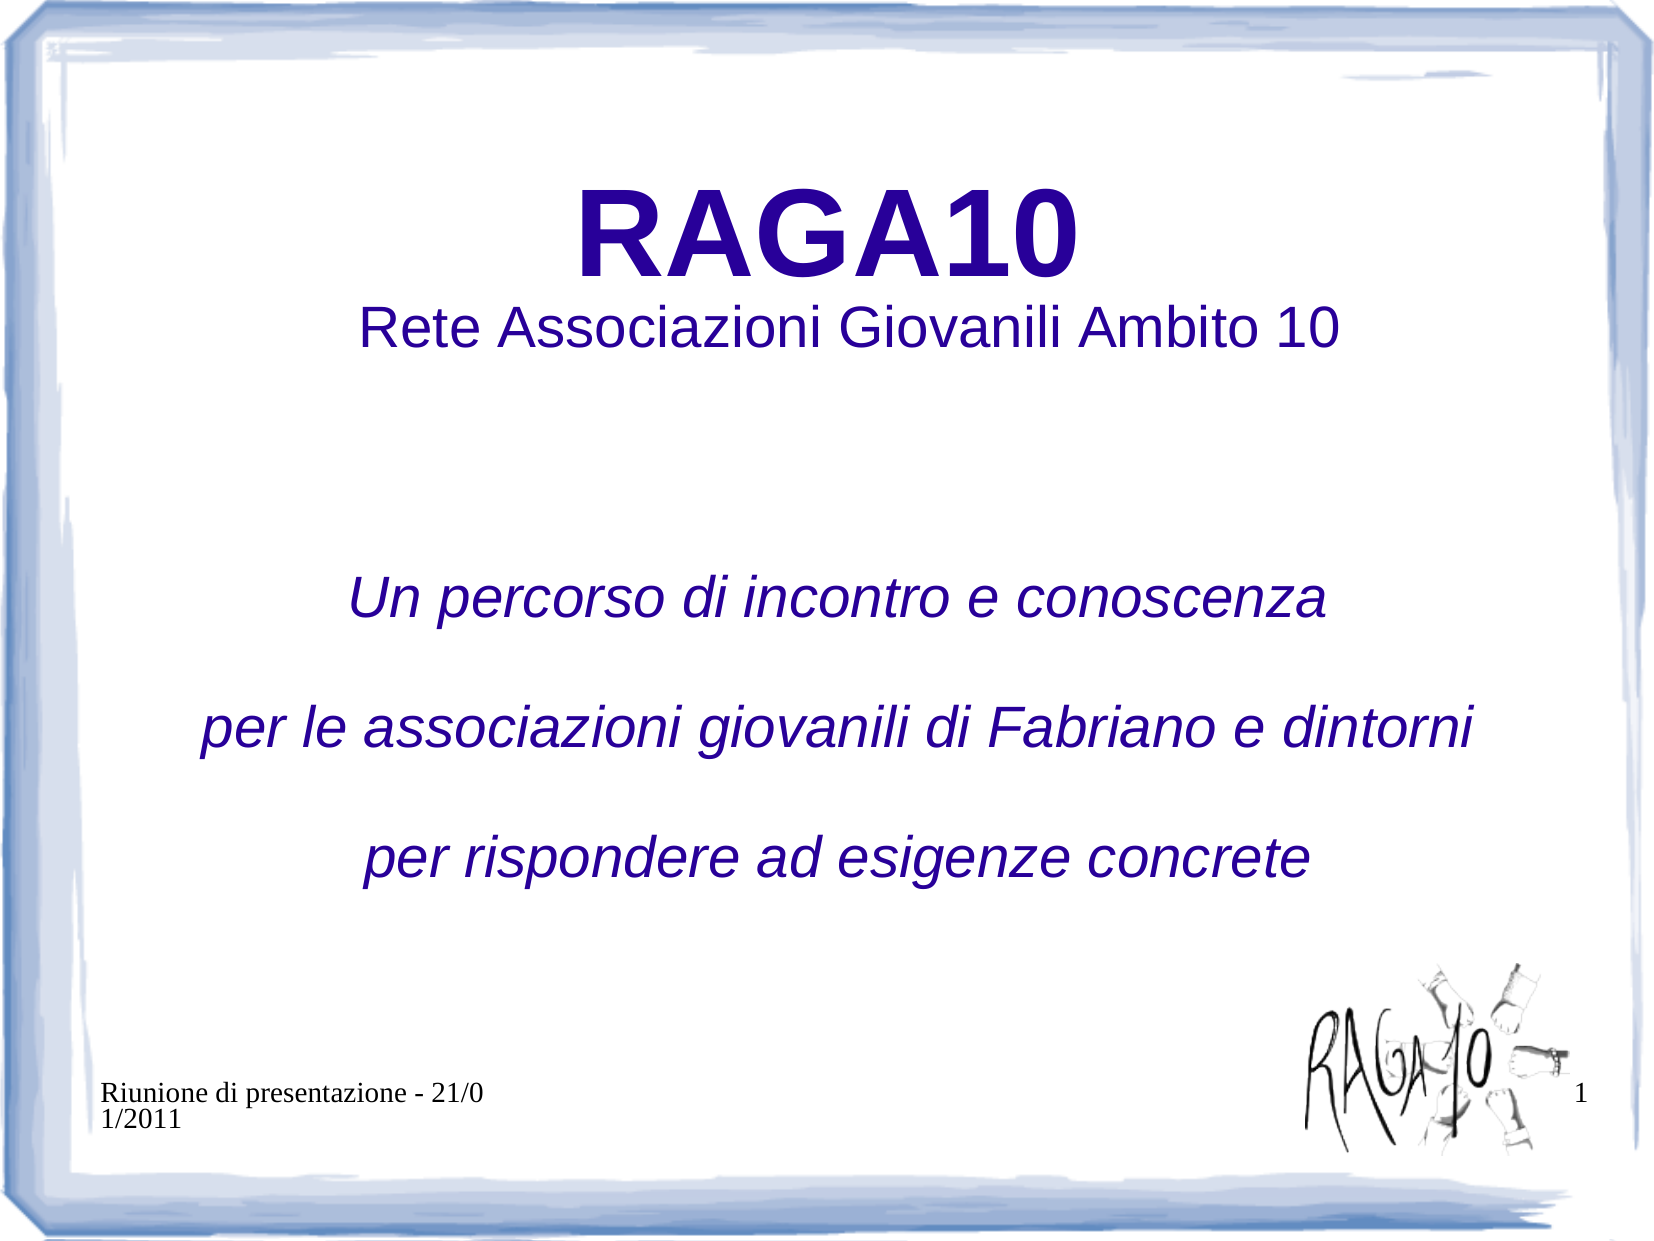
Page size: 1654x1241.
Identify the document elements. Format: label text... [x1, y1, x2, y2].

picture [0, 0, 1654, 1241]
title RAGA10 [128, 125, 1528, 233]
title Rete Associazioni Giovanili Ambito 10 [118, 233, 1582, 423]
title Un percorso di incontro e conoscenza per le associazioni giovanili di Fabriano e dintorni per rispondere ad esigenze concrete [107, 481, 1570, 973]
